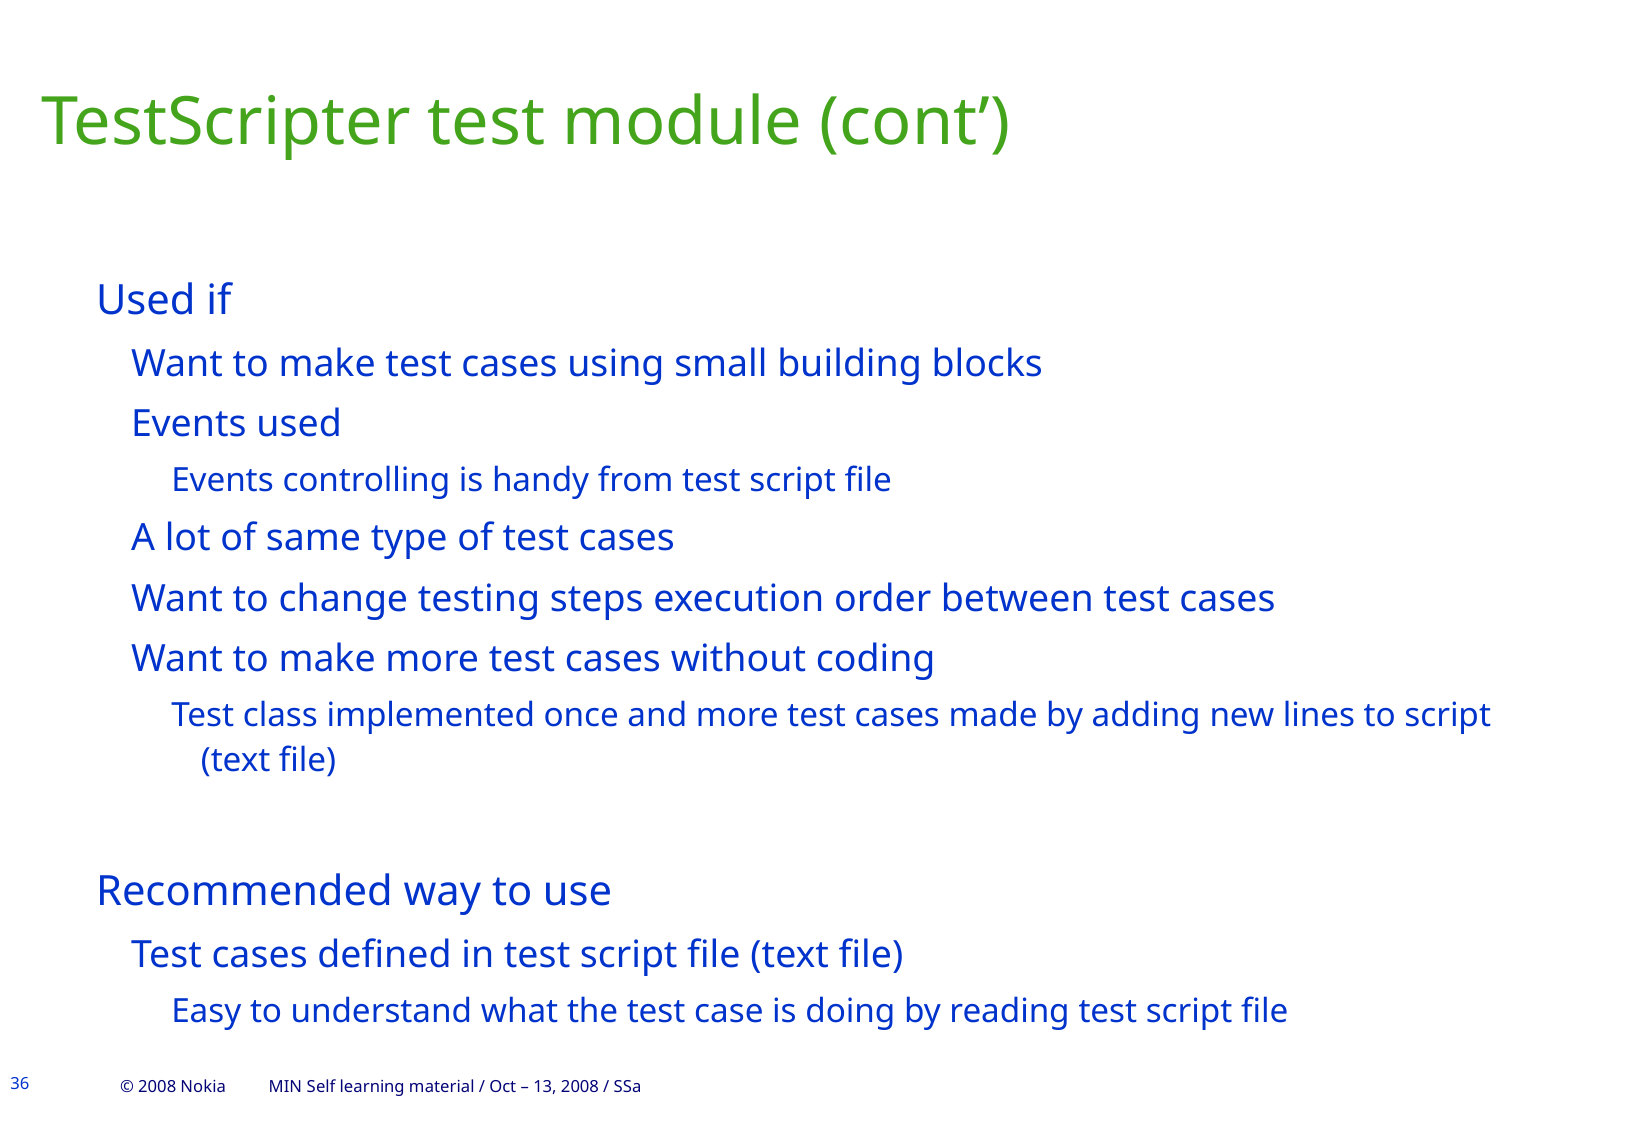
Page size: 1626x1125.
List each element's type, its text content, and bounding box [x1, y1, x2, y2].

title TestScripter test module (cont’) [41, 70, 1504, 174]
list Used if Want to make test cases using small building blocks Events used Events controlling is handy from test script file A lot of same type of test cases Want to change testing steps execution order between test cases Want to make more test cases without coding Test class implemented once and more test cases made by adding new lines to script (text file) Recommended way to use Test cases defined in test script file (text file) Easy to understand what the test case is doing by reading test script file [81, 262, 1544, 1019]
